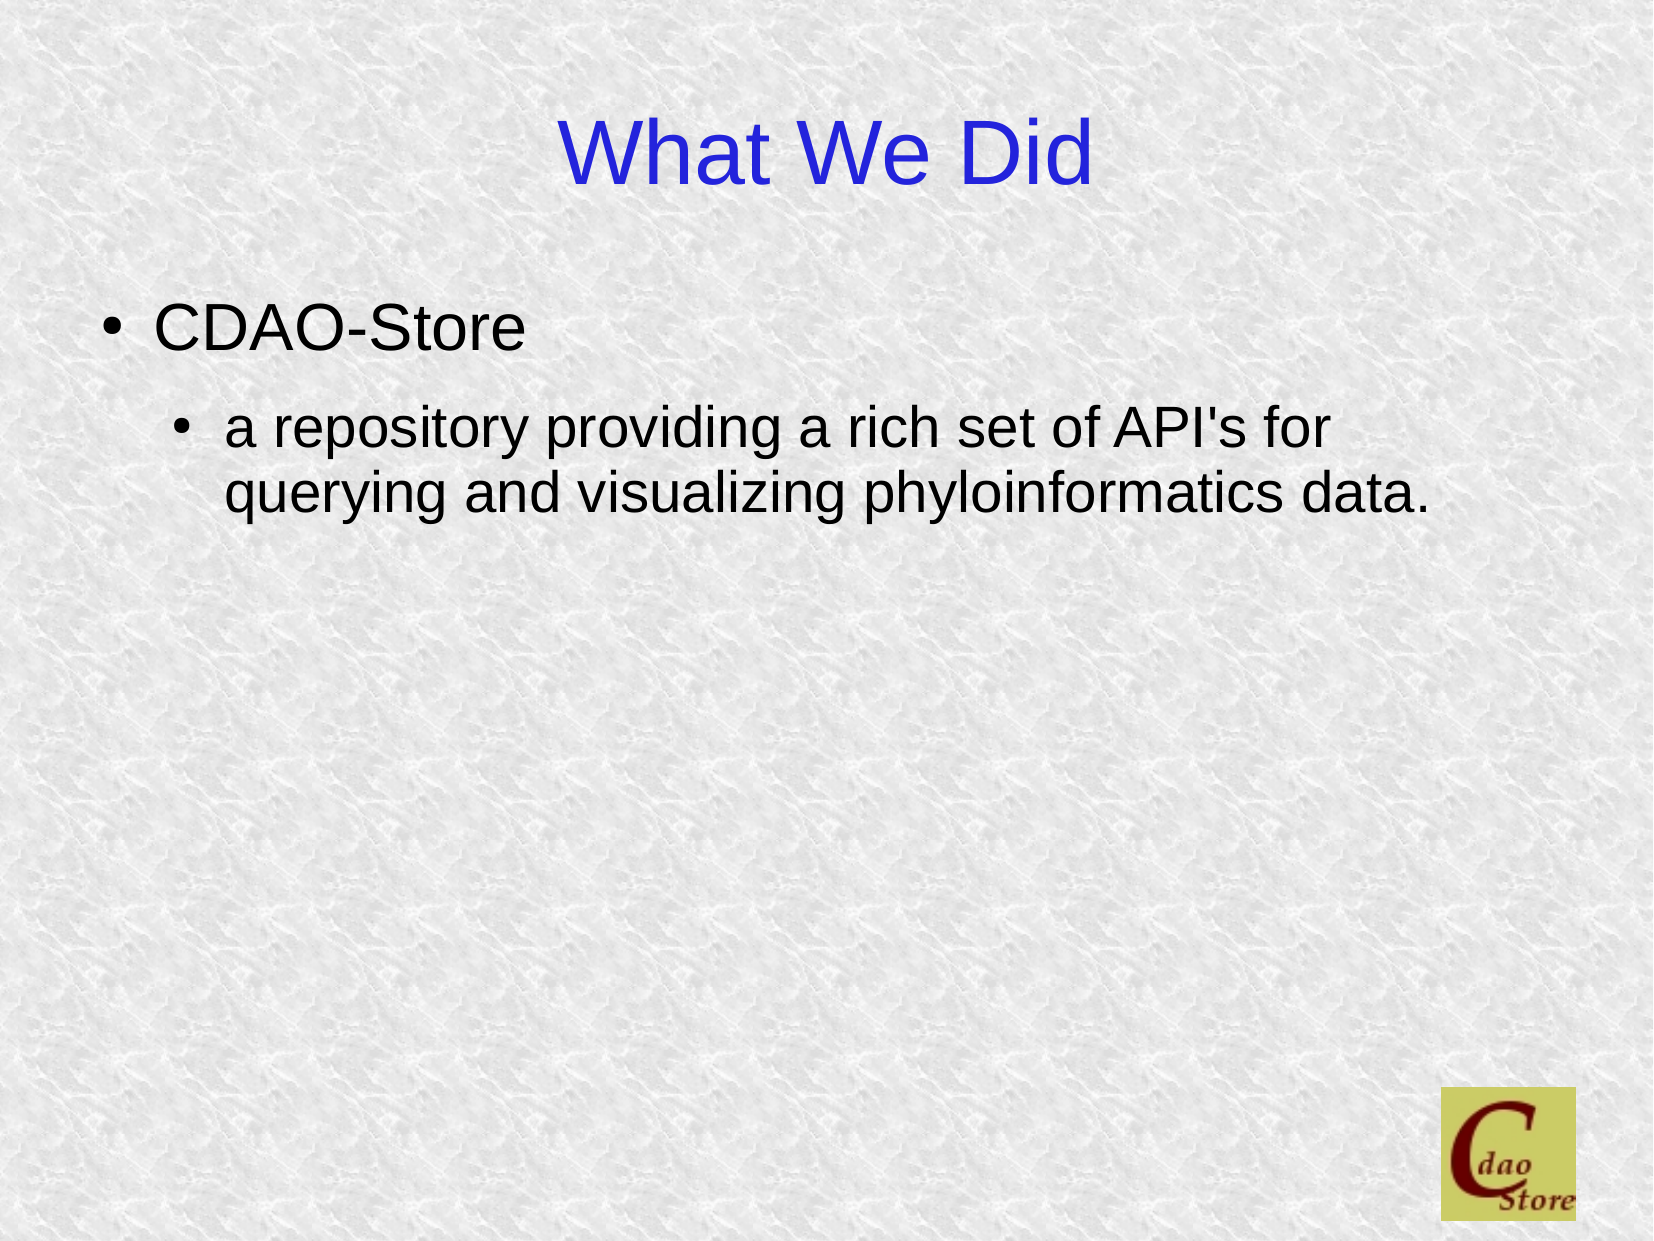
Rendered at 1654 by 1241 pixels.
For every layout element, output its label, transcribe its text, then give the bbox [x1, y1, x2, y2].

list CDAO-Store a repository providing a rich set of API's for querying and visualizing phyloinformatics data. [82, 290, 1571, 1109]
title What We Did [82, 49, 1571, 257]
picture [0, 0, 1654, 1241]
